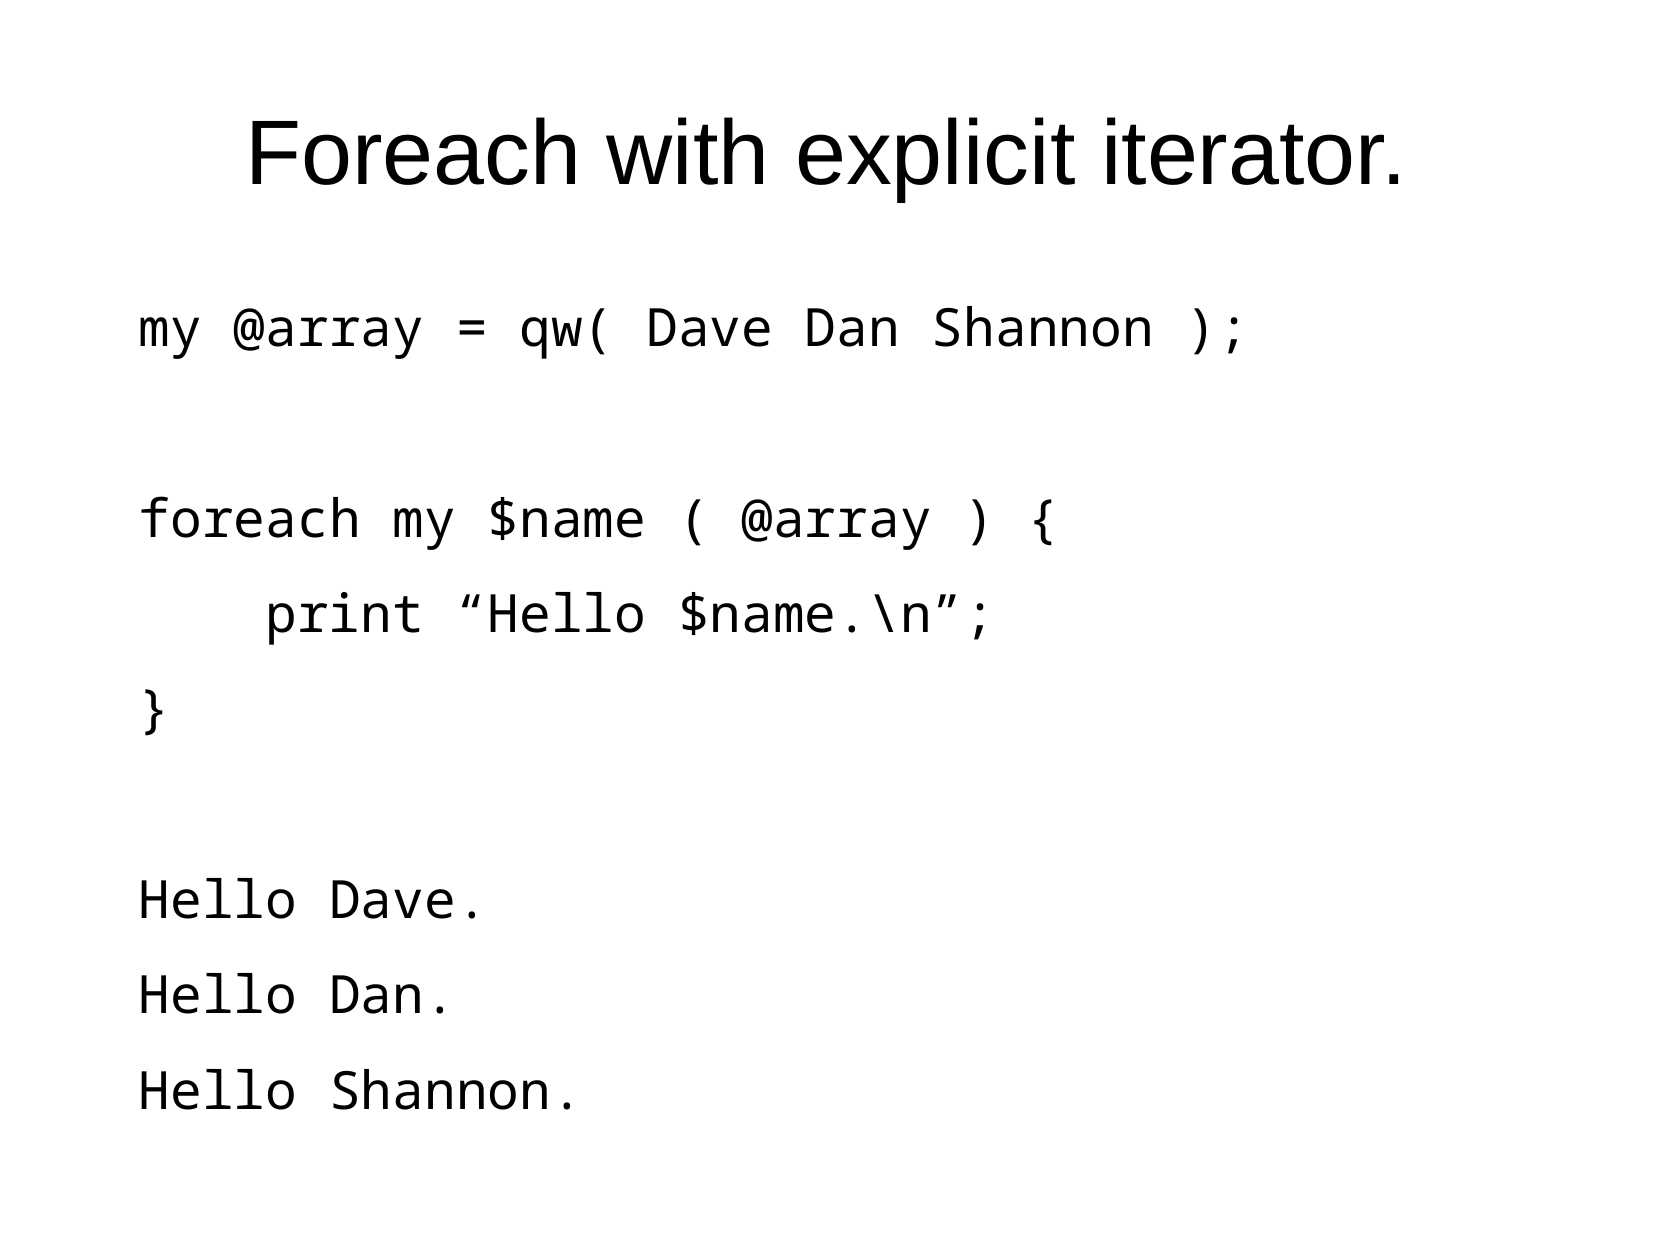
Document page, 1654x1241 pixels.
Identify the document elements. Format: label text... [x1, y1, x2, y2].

list my @array = qw( Dave Dan Shannon ); foreach my $name ( @array ) { print “Hello $name.\n”; } Hello Dave. Hello Dan. Hello Shannon. [82, 290, 1571, 1126]
title Foreach with explicit iterator. [82, 49, 1571, 257]
